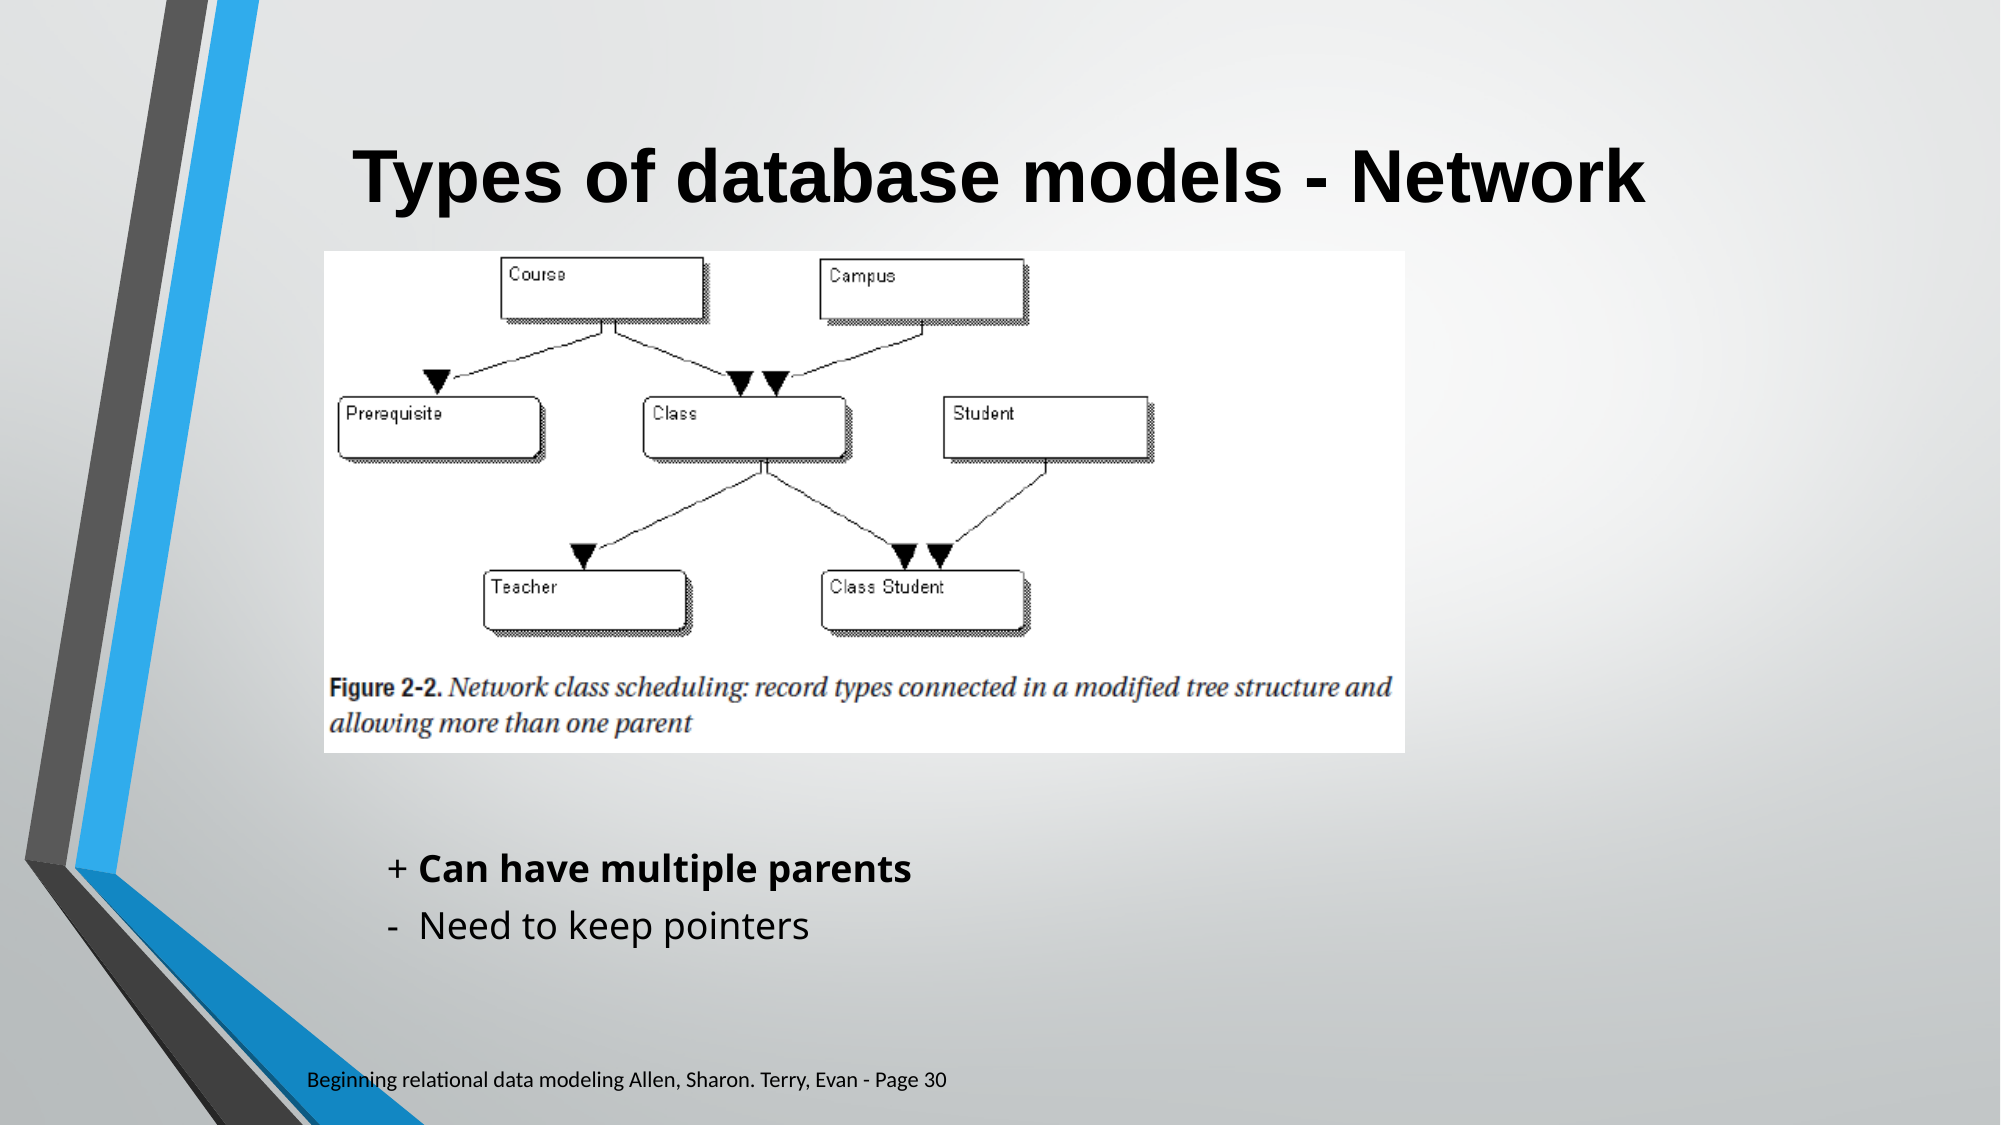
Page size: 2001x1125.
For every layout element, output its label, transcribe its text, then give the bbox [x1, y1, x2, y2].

title Types of database models - Network [324, 45, 1675, 233]
text_box Beginning relational data modeling Allen, Sharon. Terry, Evan - Page 30 [292, 1050, 1356, 1125]
list + Can have multiple parents - Need to keep pointers [324, 262, 1675, 965]
picture [324, 251, 1405, 753]
